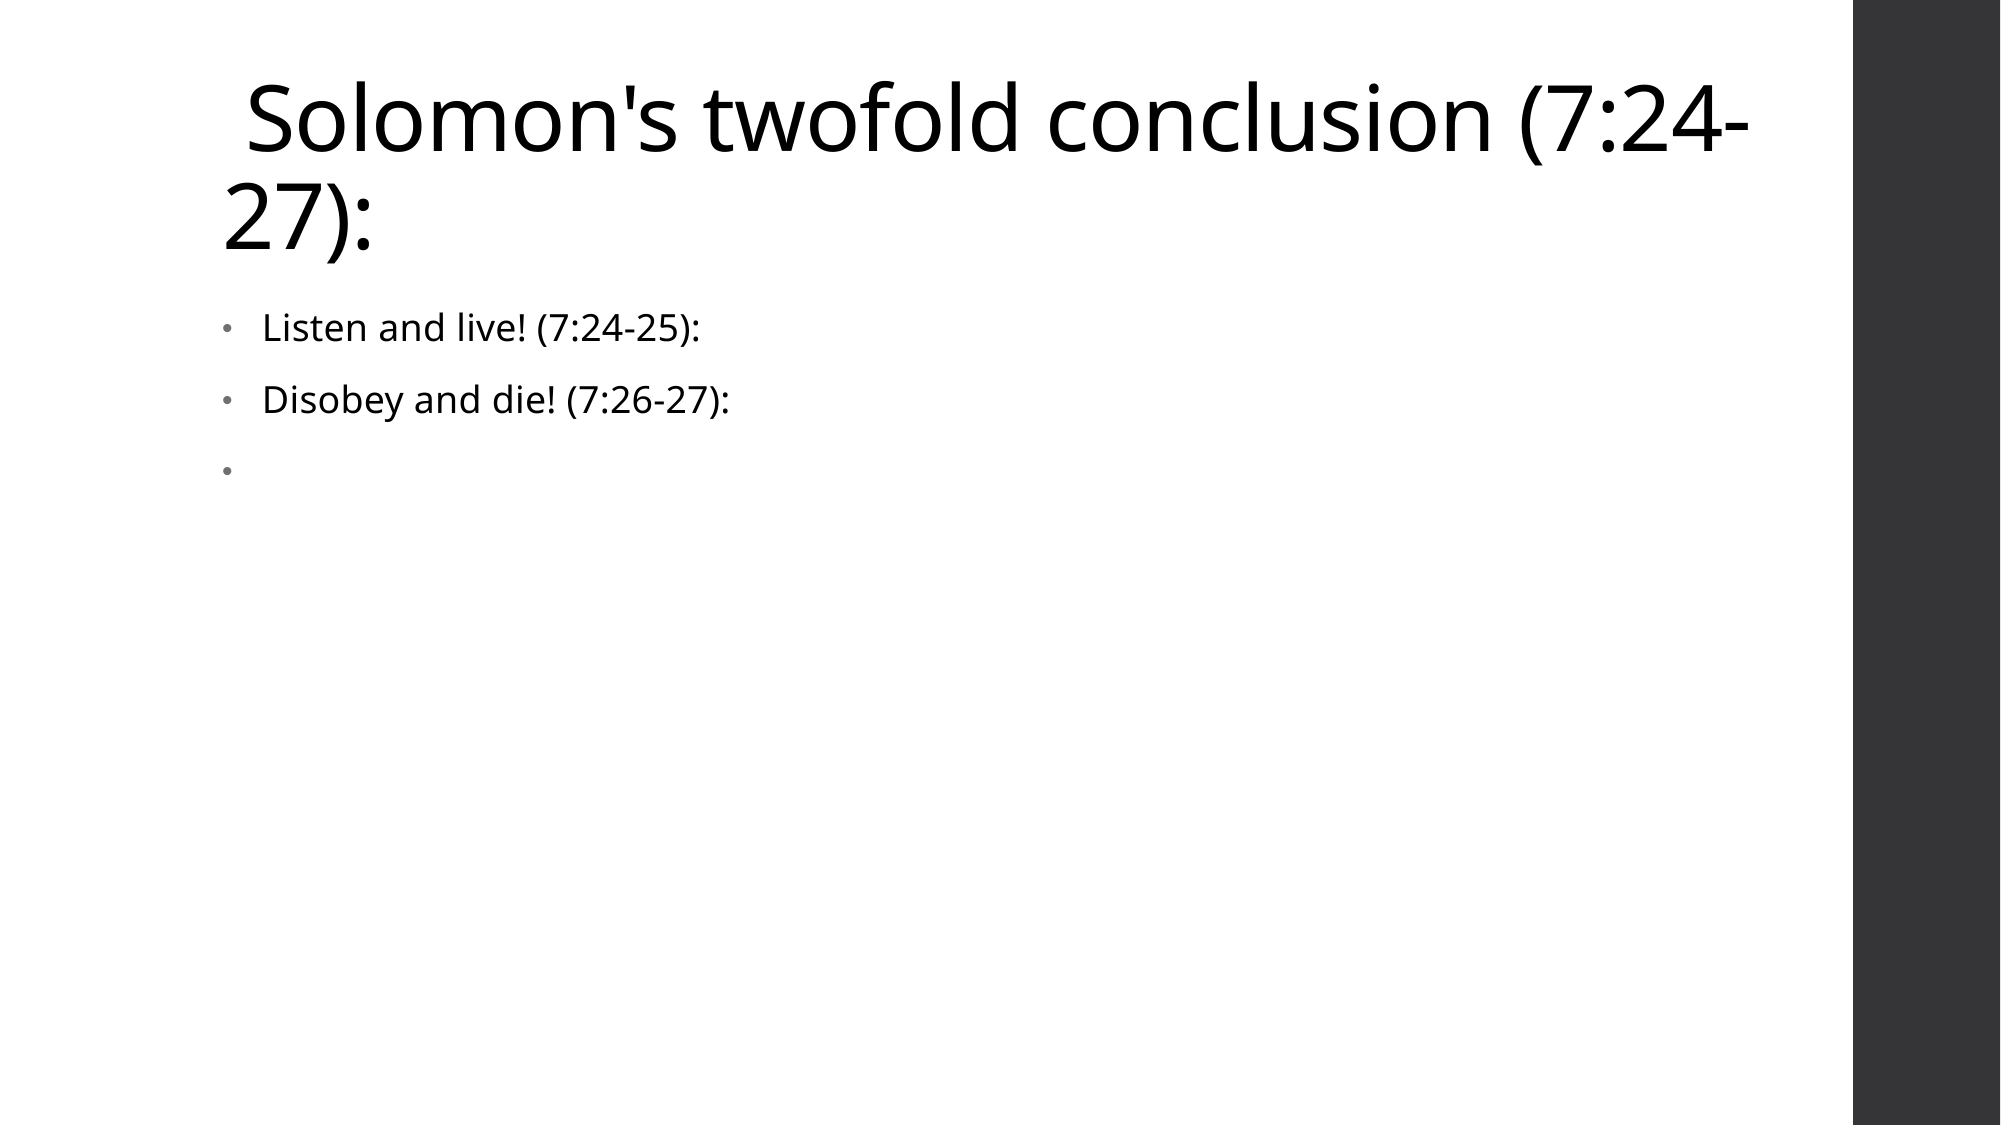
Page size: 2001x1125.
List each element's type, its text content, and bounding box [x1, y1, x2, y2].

list Listen and live! (7:24-25): Disobey and die! (7:26-27): [206, 299, 1617, 1014]
title Solomon's twofold conclusion (7:24-27): [206, 60, 1797, 278]
